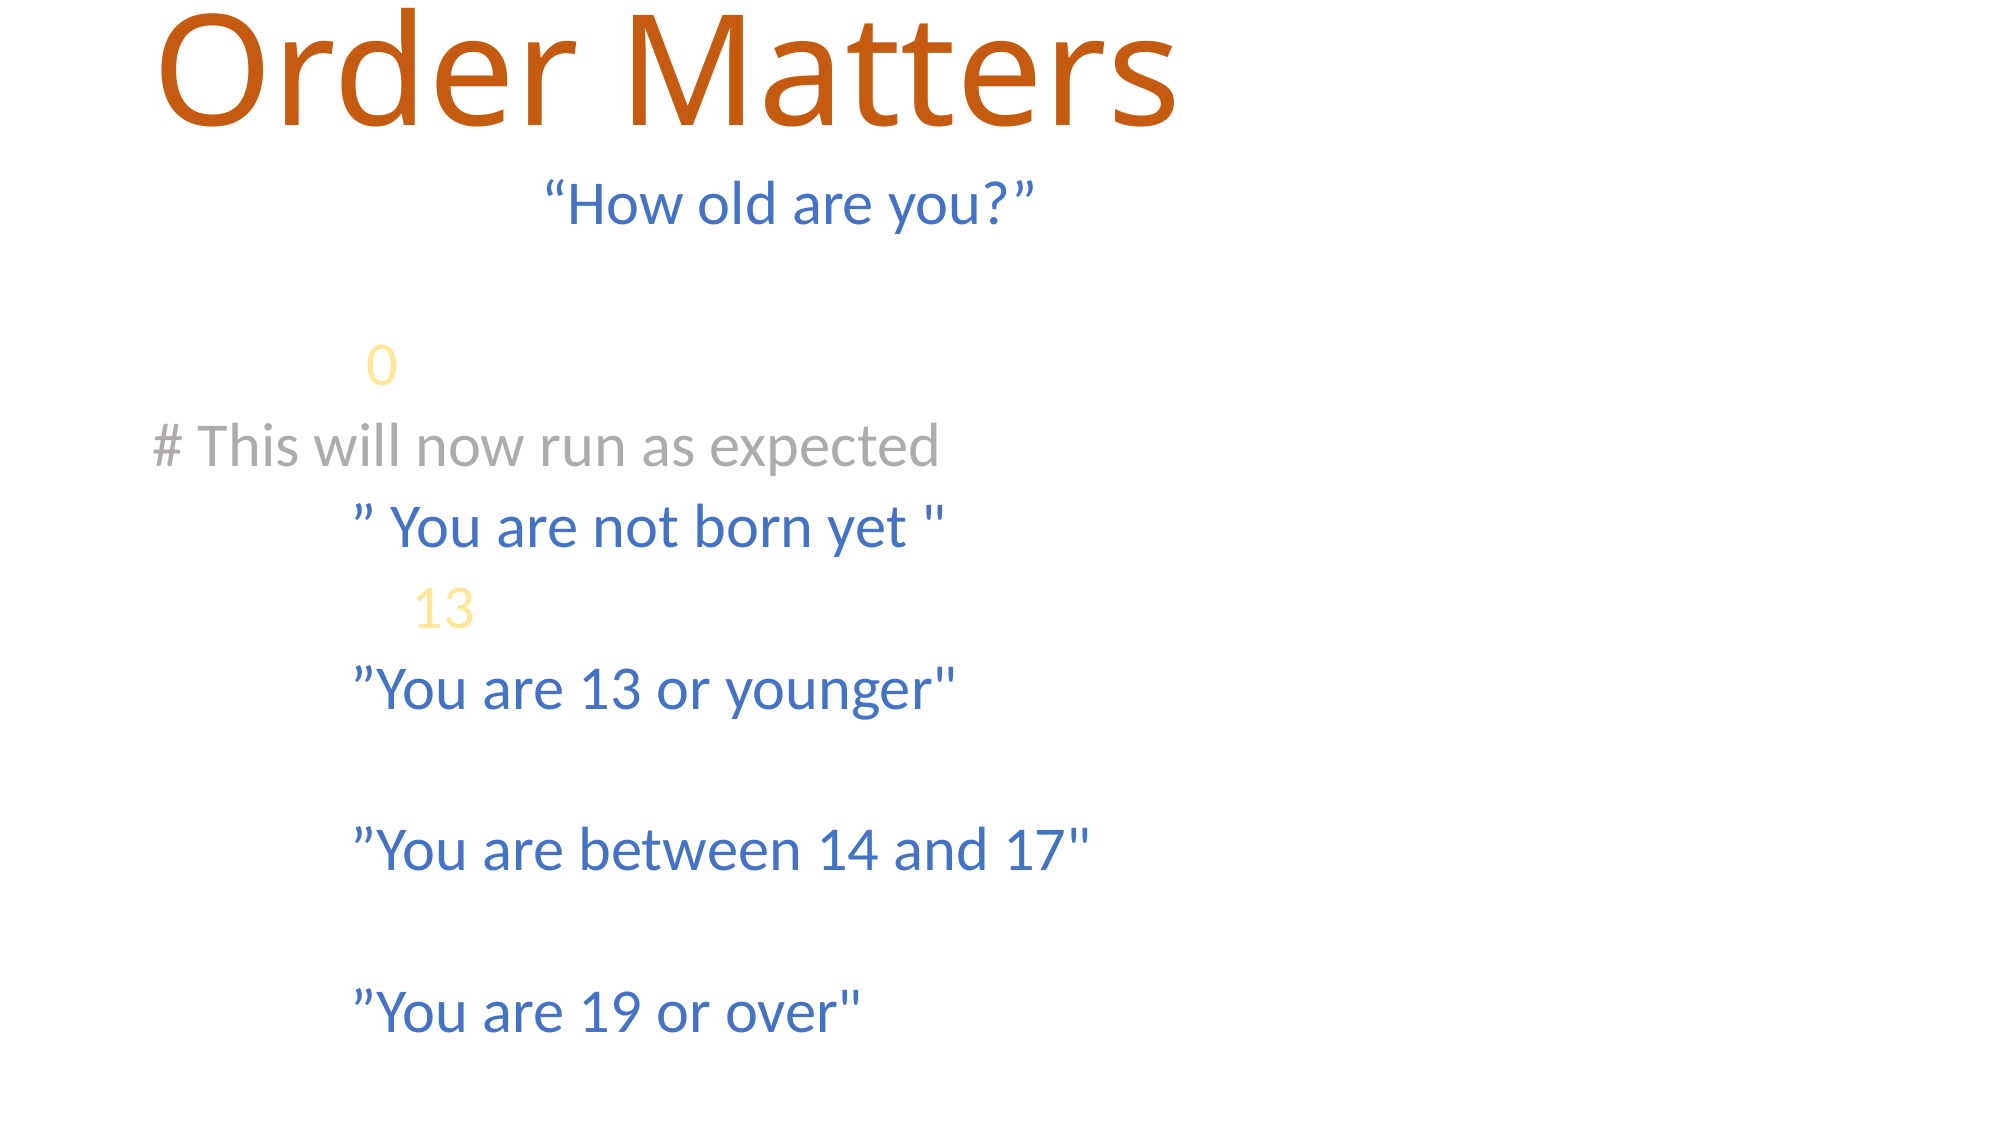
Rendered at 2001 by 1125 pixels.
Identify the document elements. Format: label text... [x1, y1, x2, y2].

list Order Matters age = int(input(“How old are you?”)) if age ==0: # This will now run as expected print(” You are not born yet ") elif age <=13: print(”You are 13 or younger") elif age <18: print(”You are between 14 and 17") else: print(”You are 19 or over") [137, 0, 1863, 1080]
